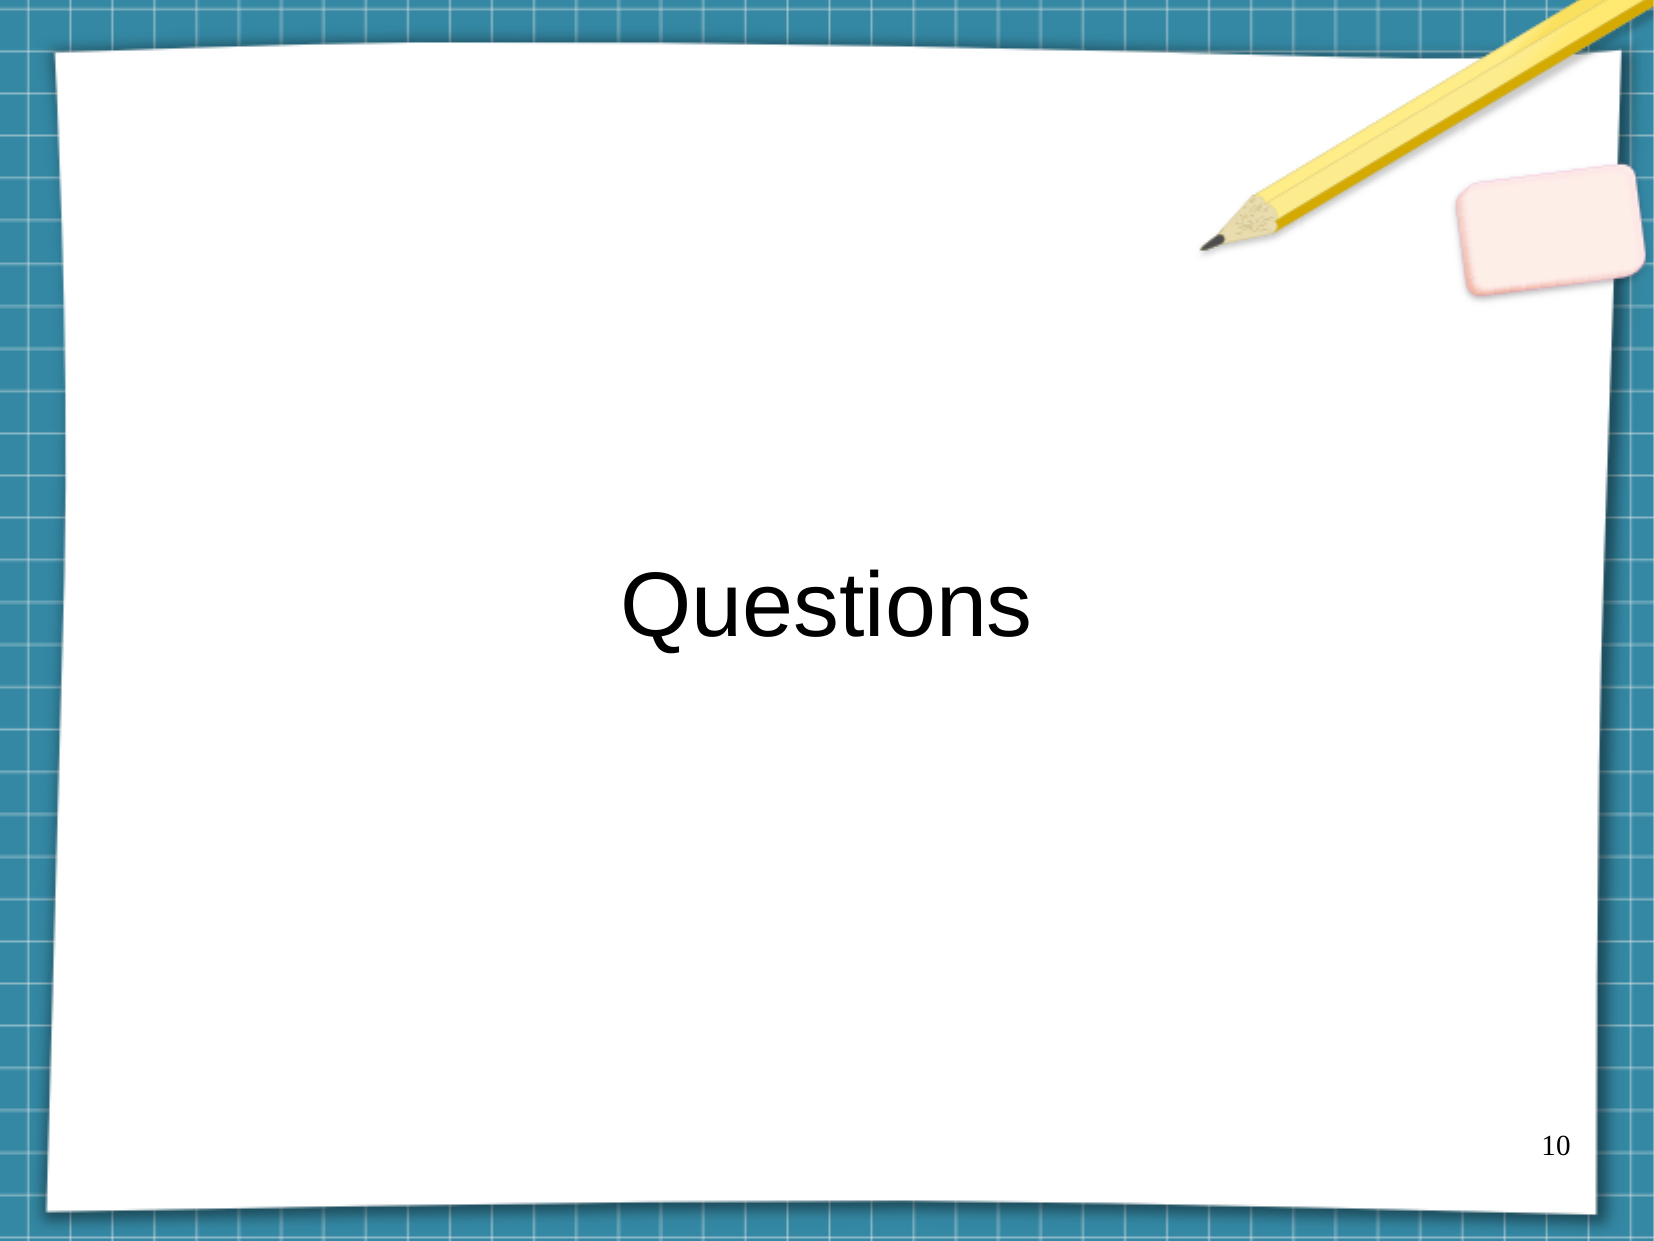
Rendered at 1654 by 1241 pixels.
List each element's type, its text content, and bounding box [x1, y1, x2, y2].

title Questions [82, 501, 1571, 709]
picture [0, 0, 1654, 1241]
